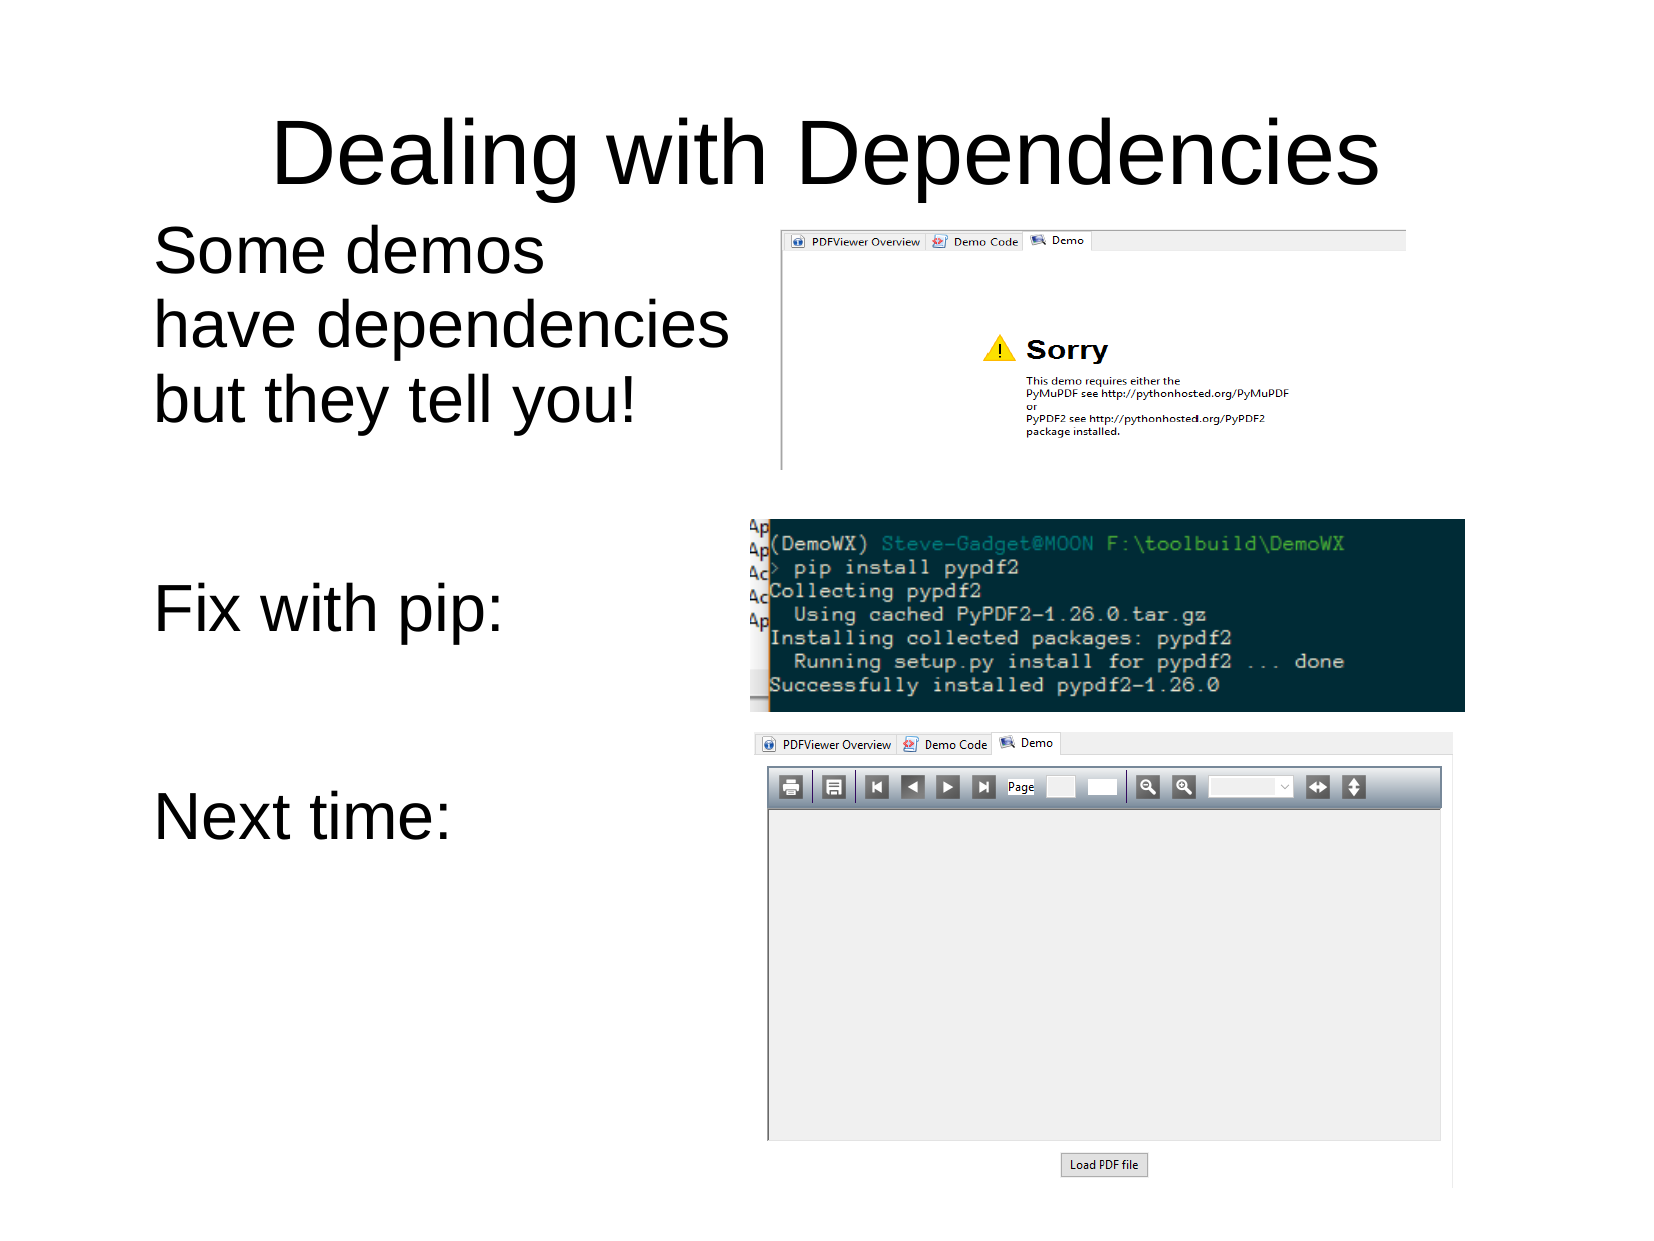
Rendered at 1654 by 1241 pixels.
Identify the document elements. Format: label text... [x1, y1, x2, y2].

picture [1010, 659, 1015, 668]
picture [833, 612, 856, 625]
picture [946, 682, 968, 691]
picture [1045, 654, 1069, 668]
picture [1134, 536, 1144, 553]
picture [847, 630, 854, 644]
picture [908, 588, 918, 602]
picture [820, 564, 831, 578]
picture [1021, 659, 1044, 668]
picture [1220, 654, 1231, 668]
picture [909, 541, 918, 547]
picture [808, 659, 843, 668]
picture [970, 607, 1018, 625]
picture [810, 583, 816, 597]
picture [971, 560, 993, 578]
picture [1020, 607, 1031, 620]
picture [819, 583, 856, 597]
picture [1033, 630, 1081, 649]
picture [1146, 678, 1155, 691]
picture [860, 588, 867, 597]
picture [934, 541, 943, 547]
picture [858, 659, 881, 672]
picture [1019, 677, 1044, 691]
picture [795, 607, 818, 620]
picture [1170, 677, 1178, 683]
picture [1046, 607, 1054, 620]
picture [860, 635, 867, 644]
picture [921, 654, 943, 668]
picture [895, 564, 906, 573]
picture [1211, 654, 1219, 668]
picture [1110, 677, 1128, 691]
picture [823, 612, 828, 620]
picture [1021, 537, 1029, 548]
picture [810, 564, 816, 573]
title Dealing with Dependencies [82, 49, 1571, 212]
picture [998, 560, 1019, 573]
picture [860, 677, 868, 691]
picture [847, 659, 853, 668]
picture [1107, 607, 1119, 620]
picture [1120, 659, 1131, 668]
picture [1158, 654, 1206, 672]
picture [1009, 541, 1018, 548]
picture [1182, 612, 1206, 625]
picture [987, 536, 992, 550]
picture [783, 635, 806, 644]
picture [783, 536, 856, 550]
picture [1196, 536, 1219, 550]
picture [960, 583, 981, 597]
picture [921, 583, 956, 602]
picture [871, 635, 893, 649]
picture [958, 607, 968, 620]
picture [908, 682, 918, 696]
picture [1070, 607, 1094, 620]
picture [795, 564, 806, 578]
picture [1171, 677, 1194, 691]
picture [1271, 536, 1344, 550]
picture [922, 560, 929, 573]
picture [1185, 536, 1191, 550]
picture [861, 535, 867, 555]
picture [1121, 678, 1131, 691]
picture [957, 565, 968, 578]
picture [946, 659, 956, 672]
picture [1207, 677, 1219, 691]
picture [896, 537, 904, 548]
picture [1085, 654, 1090, 668]
picture [884, 560, 893, 573]
picture [997, 677, 1004, 691]
picture [970, 678, 993, 691]
picture [1246, 536, 1256, 550]
picture [971, 659, 993, 672]
picture [750, 519, 843, 712]
picture [947, 630, 954, 644]
picture [1158, 635, 1169, 649]
picture [1110, 654, 1119, 668]
picture [754, 732, 1453, 1188]
picture [896, 659, 918, 668]
picture [1295, 654, 1344, 668]
picture [1134, 607, 1156, 620]
picture [871, 682, 881, 691]
picture [1159, 612, 1168, 620]
picture [1259, 536, 1269, 553]
picture [1010, 677, 1017, 691]
list Some demos have dependencies but they tell you! Fix with pip: Next time: [82, 212, 1571, 1010]
picture [1235, 536, 1241, 550]
picture [897, 677, 904, 691]
picture [835, 630, 842, 644]
picture [1146, 536, 1181, 550]
picture [871, 564, 881, 573]
picture [1198, 630, 1206, 644]
picture [1210, 630, 1231, 644]
picture [946, 564, 956, 578]
picture [858, 564, 868, 573]
picture [847, 564, 854, 573]
picture [869, 607, 943, 620]
picture [871, 588, 893, 602]
picture [935, 630, 942, 644]
picture [846, 682, 856, 691]
picture [1058, 677, 1106, 696]
picture [1170, 635, 1198, 649]
picture [1134, 659, 1143, 668]
picture [885, 677, 892, 691]
picture [797, 583, 804, 597]
picture [1108, 536, 1117, 550]
picture [910, 560, 916, 573]
picture [1223, 541, 1229, 550]
picture [795, 654, 806, 668]
picture [935, 682, 942, 691]
picture [907, 635, 931, 644]
picture [957, 630, 1019, 644]
picture [807, 630, 831, 644]
picture [780, 224, 1406, 471]
picture [1082, 635, 1131, 649]
picture [1072, 654, 1078, 668]
